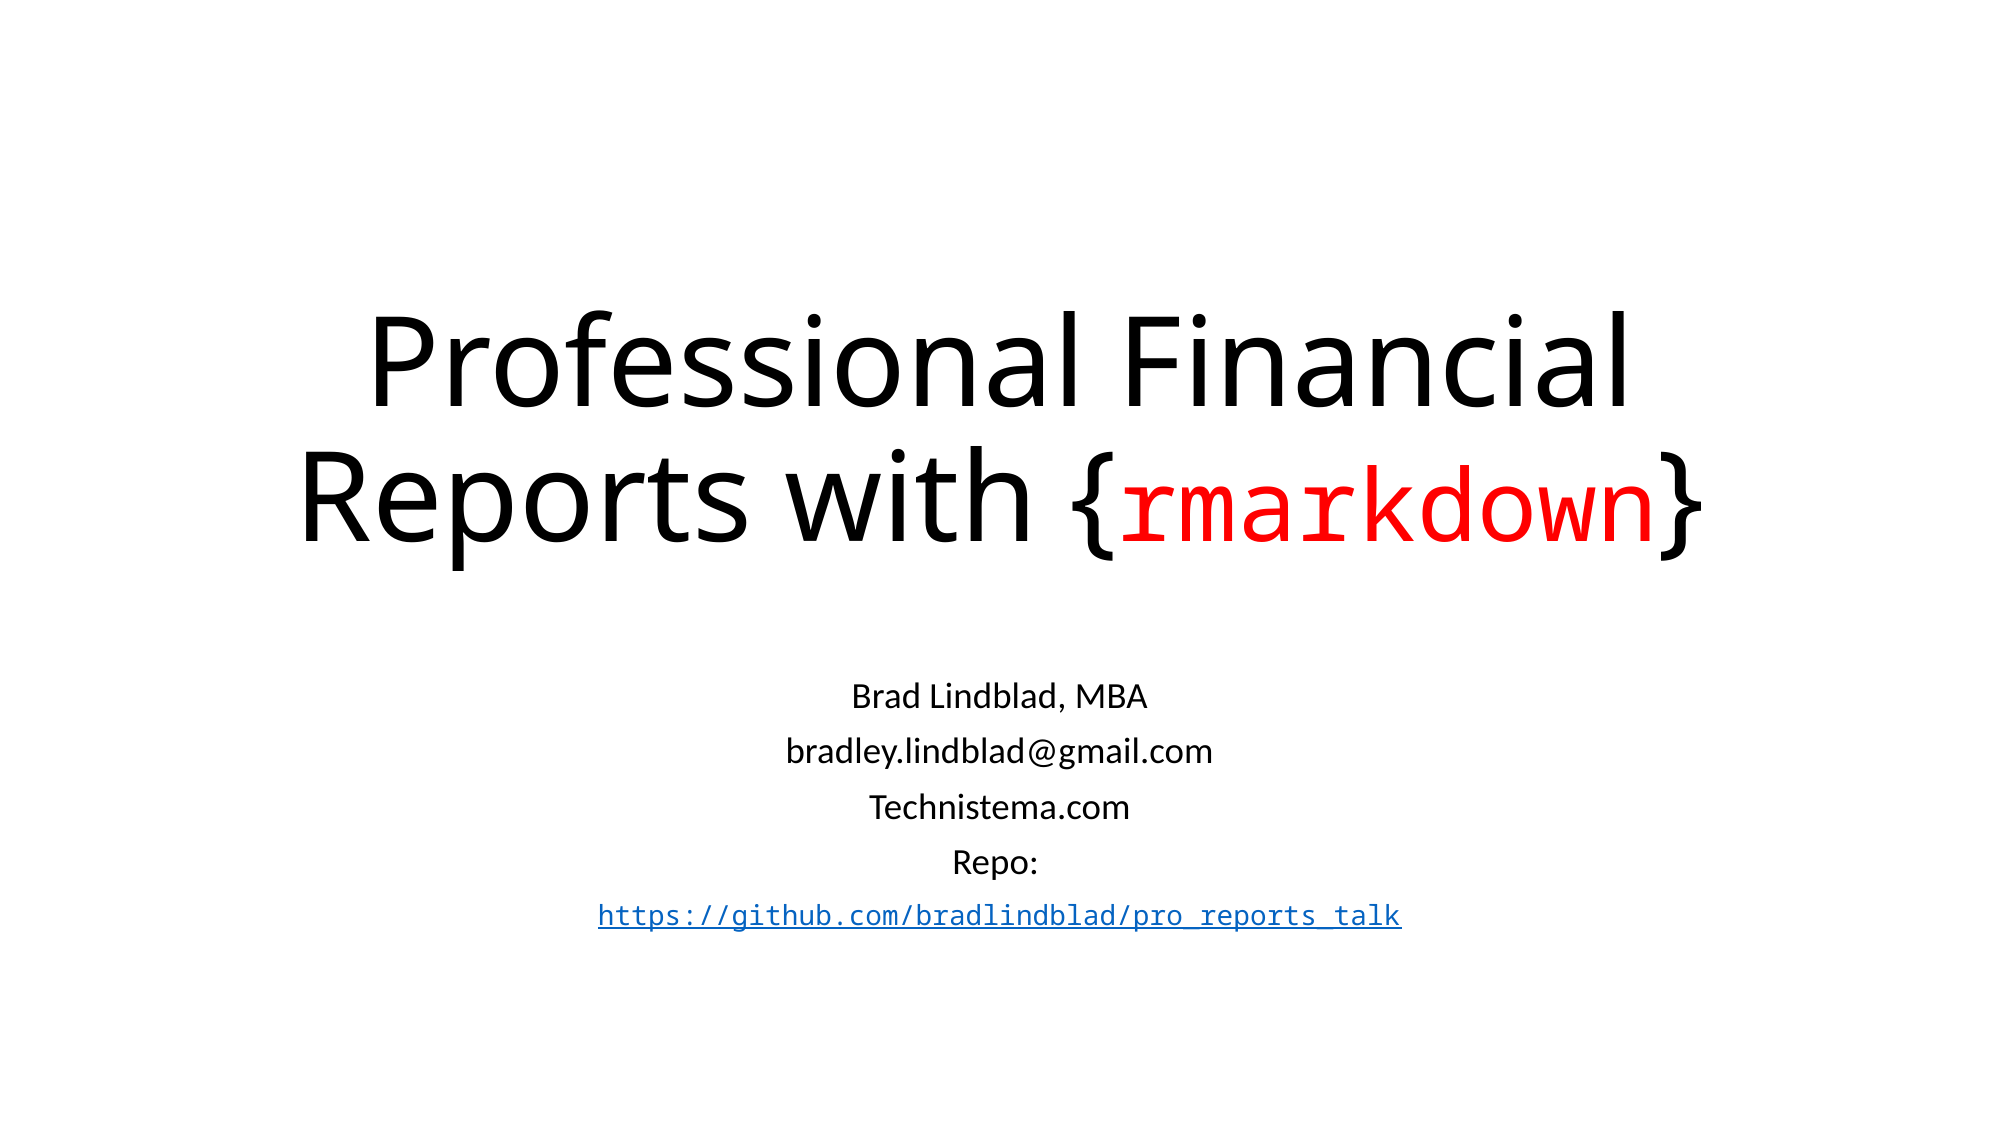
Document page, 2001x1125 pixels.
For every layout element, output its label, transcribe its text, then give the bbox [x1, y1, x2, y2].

subtitle Brad Lindblad, MBA bradley.lindblad@gmail.com Technistema.com Repo: https://github.com/bradlindblad/pro_reports_talk [249, 669, 1750, 941]
title Professional Financial Reports with {rmarkdown} [249, 184, 1750, 576]
